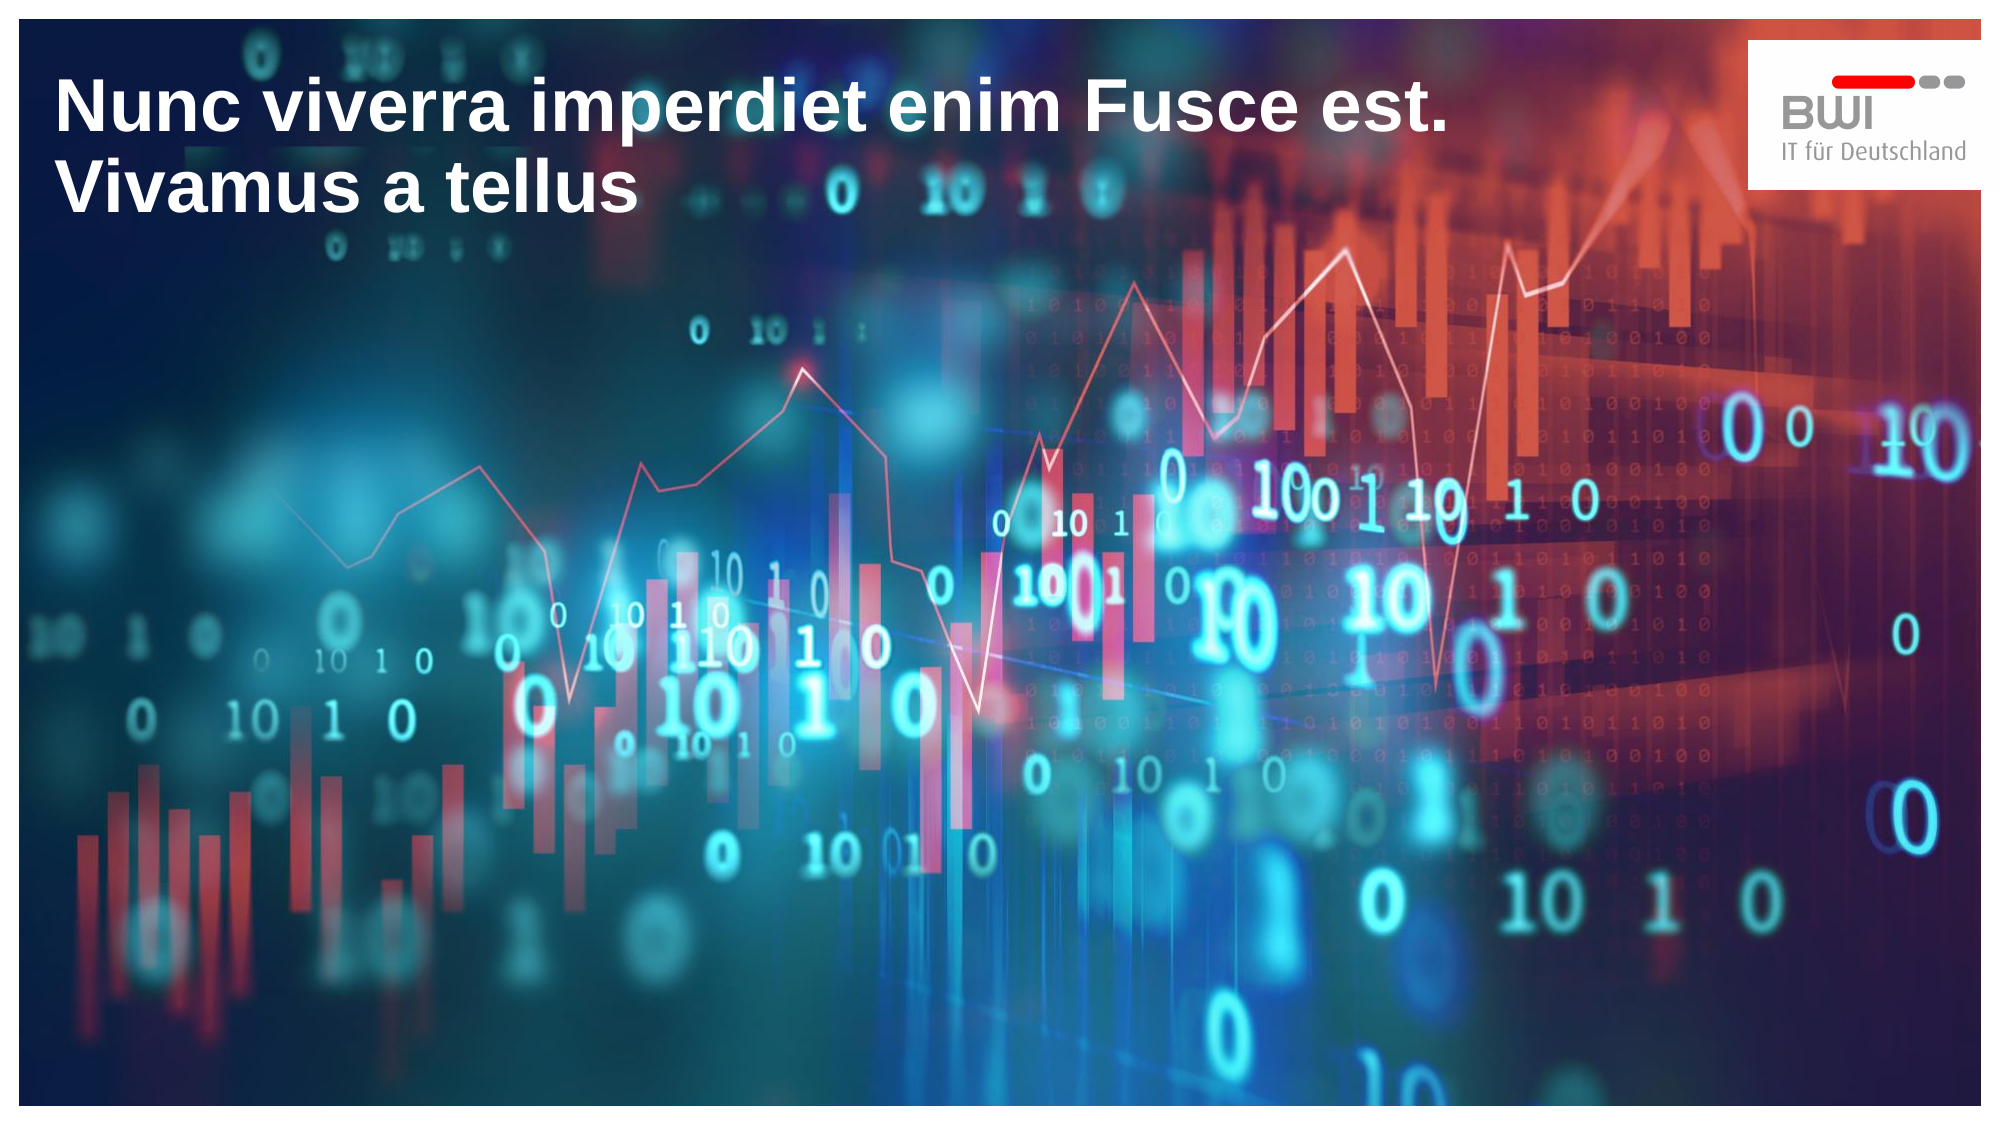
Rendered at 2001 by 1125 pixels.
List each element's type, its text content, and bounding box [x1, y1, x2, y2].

title Nunc viverra imperdiet enim Fusce est. Vivamus a tellus [55, 66, 1461, 256]
picture [19, 19, 2000, 1106]
